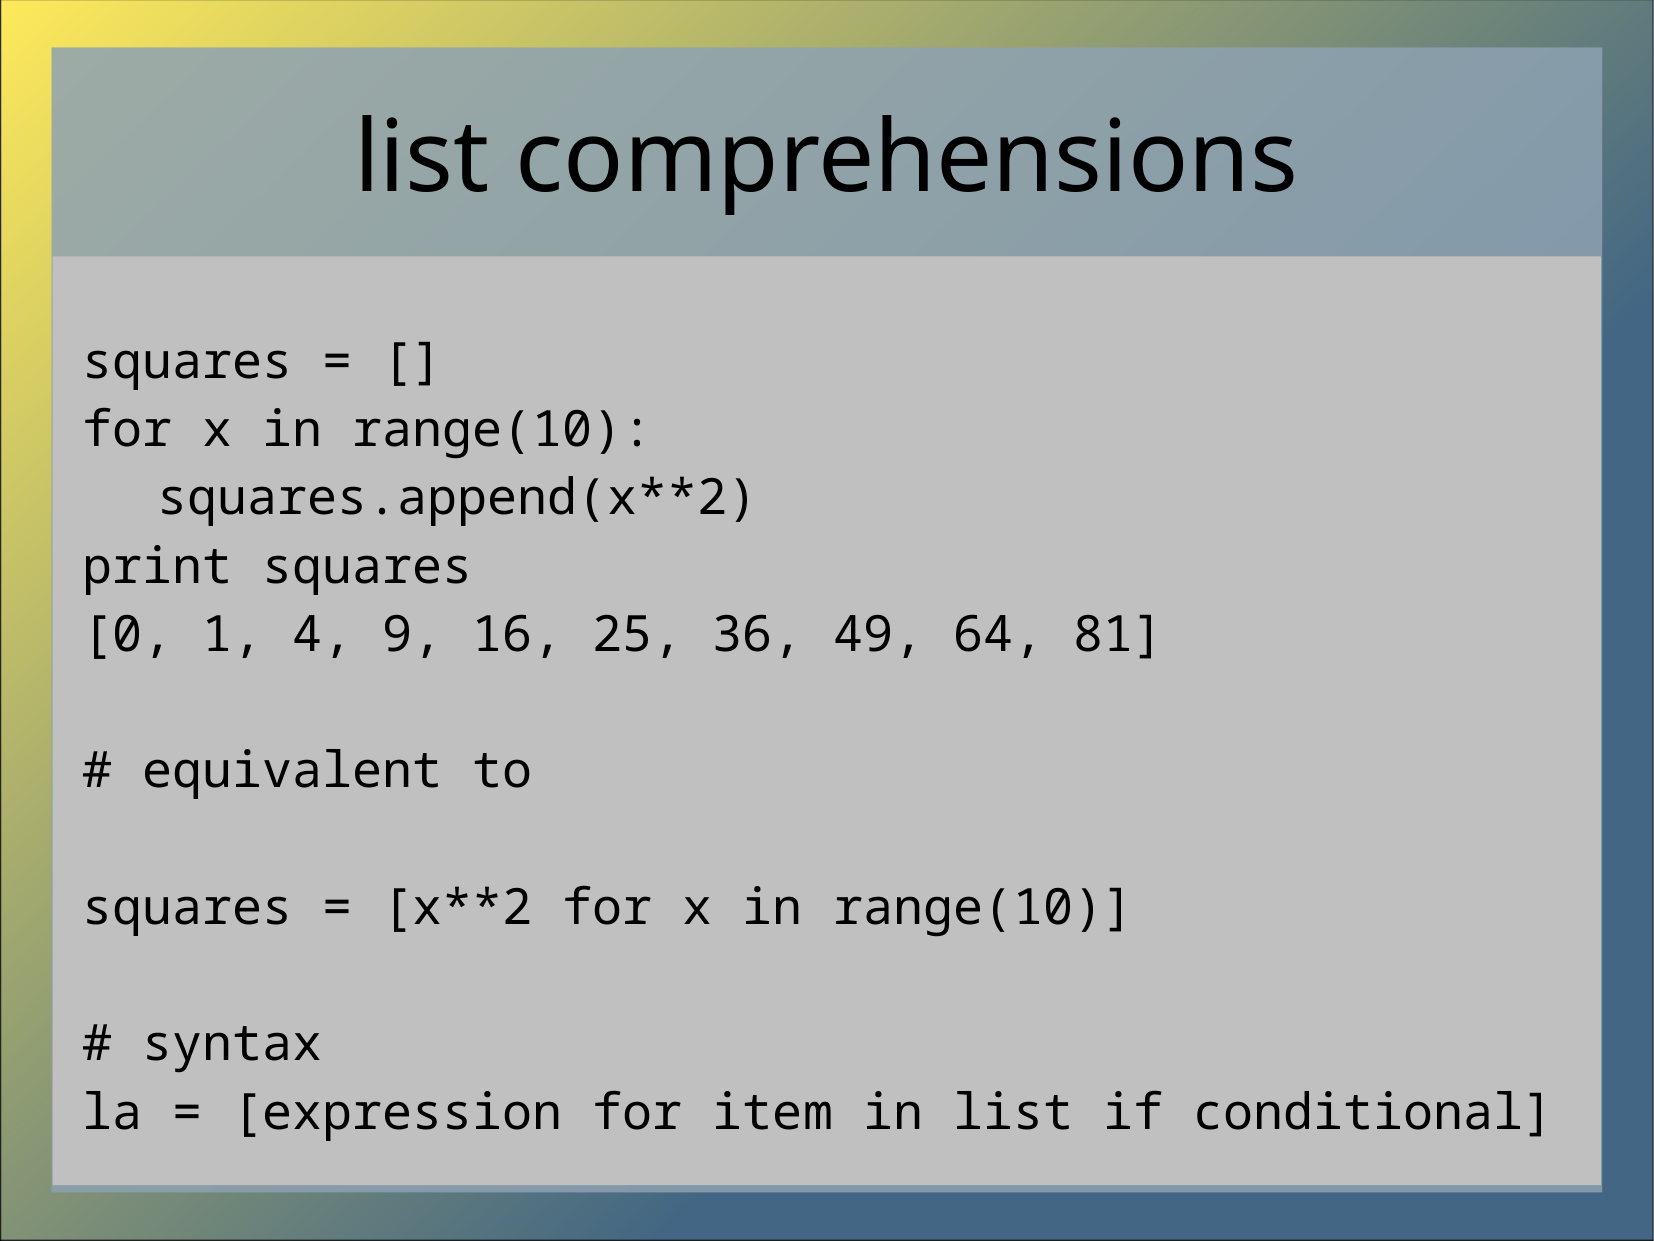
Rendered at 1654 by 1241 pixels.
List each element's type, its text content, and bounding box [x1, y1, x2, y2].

picture [0, 0, 1654, 1241]
list squares = [] for x in range(10): squares.append(x**2) print squares [0, 1, 4, 9, 16, 25, 36, 49, 64, 81] # equivalent to squares = [x**2 for x in range(10)] # syntax la = [expression for item in list if conditional] [52, 256, 1601, 1186]
title list comprehensions [82, 49, 1571, 256]
